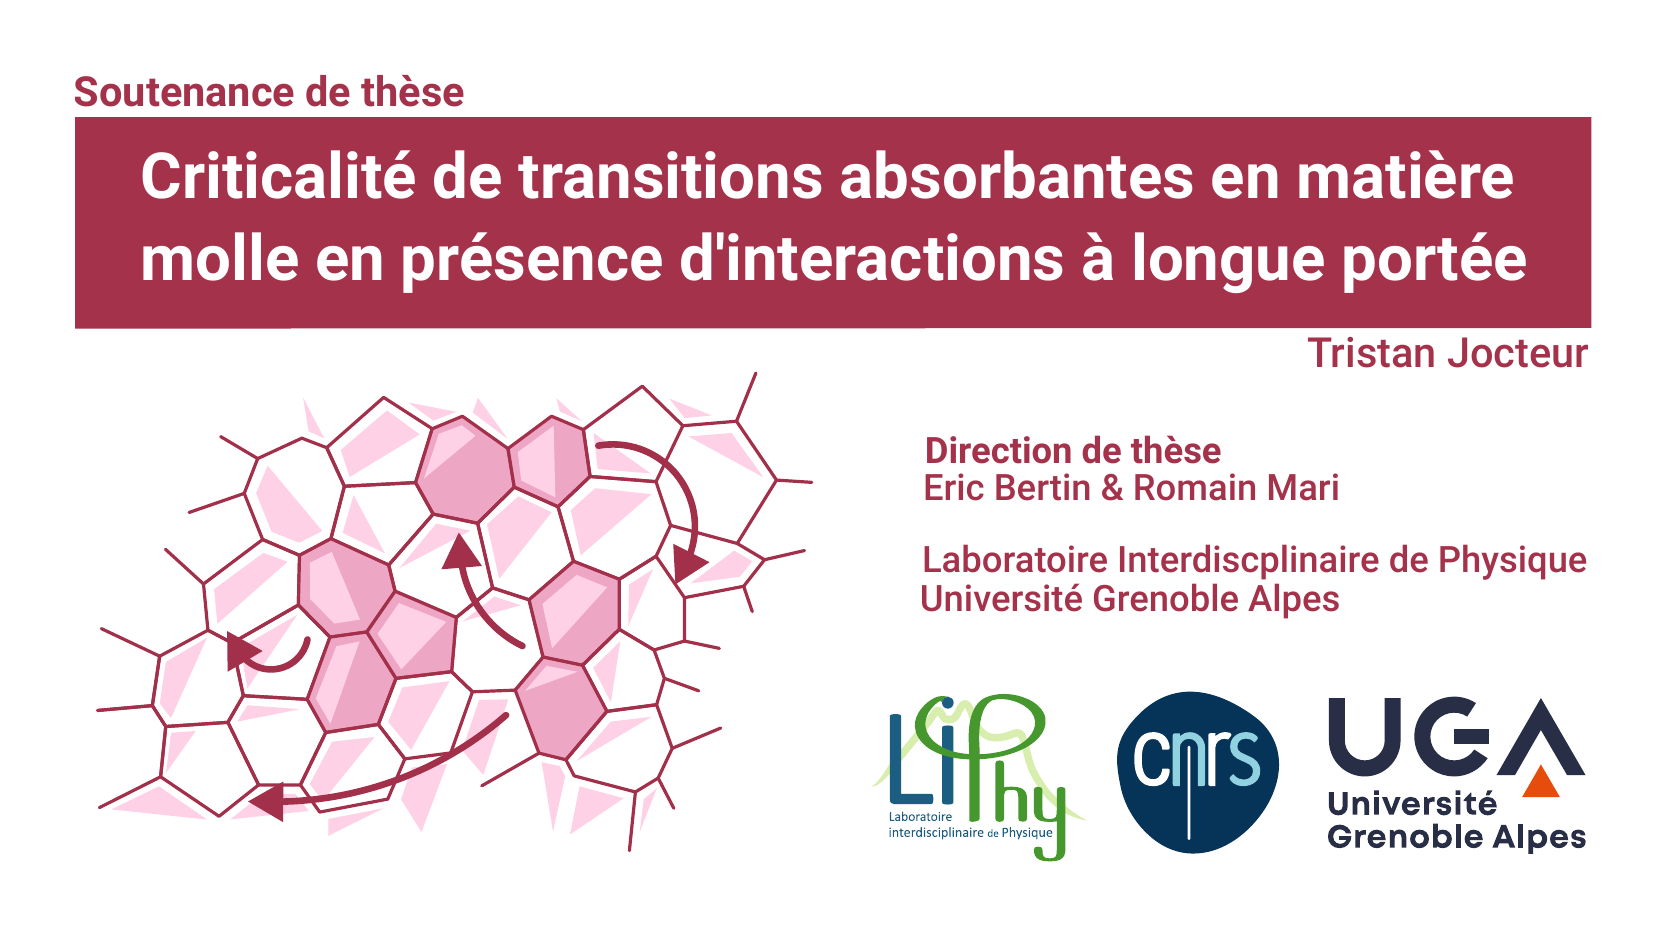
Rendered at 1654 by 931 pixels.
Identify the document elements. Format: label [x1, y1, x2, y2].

picture [75, 75, 1592, 862]
